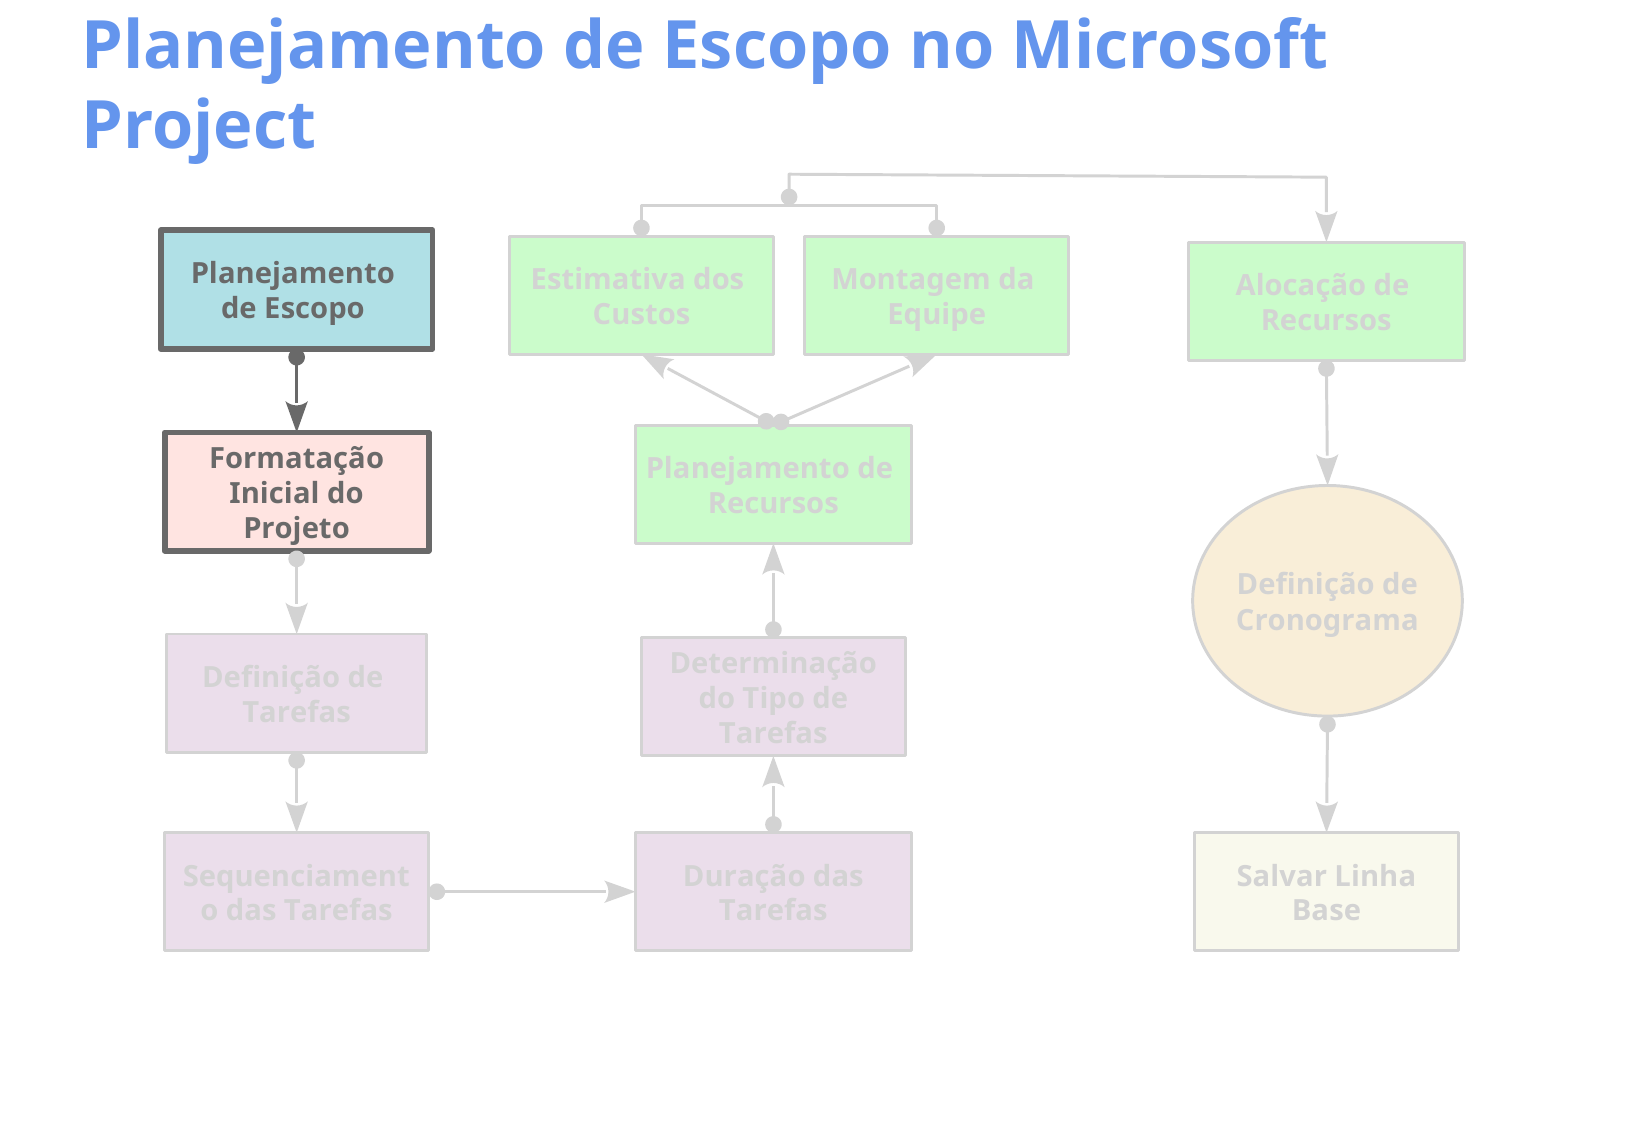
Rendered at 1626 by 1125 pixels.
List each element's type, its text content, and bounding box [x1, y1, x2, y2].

text_box Determinação do Tipo de Tarefas [641, 637, 906, 756]
text_box Sequenciamento das Tarefas [164, 832, 429, 951]
text_box Planejamento de Escopo [160, 230, 433, 349]
text_box Definição de Tarefas [166, 634, 427, 753]
text_box Formatação Inicial do Projeto [164, 432, 429, 551]
text_box Planejamento de Recursos [635, 425, 912, 544]
text_box Definição de Cronograma [1192, 485, 1463, 717]
text_box Salvar Linha Base [1194, 832, 1459, 951]
title Planejamento de Escopo no Microsoft Project [81, 41, 1544, 122]
text_box Montagem da Equipe [804, 236, 1069, 355]
text_box Alocação de Recursos [1188, 242, 1465, 361]
text_box Estimativa dos Custos [509, 236, 774, 355]
text_box Duração das Tarefas [635, 832, 912, 951]
